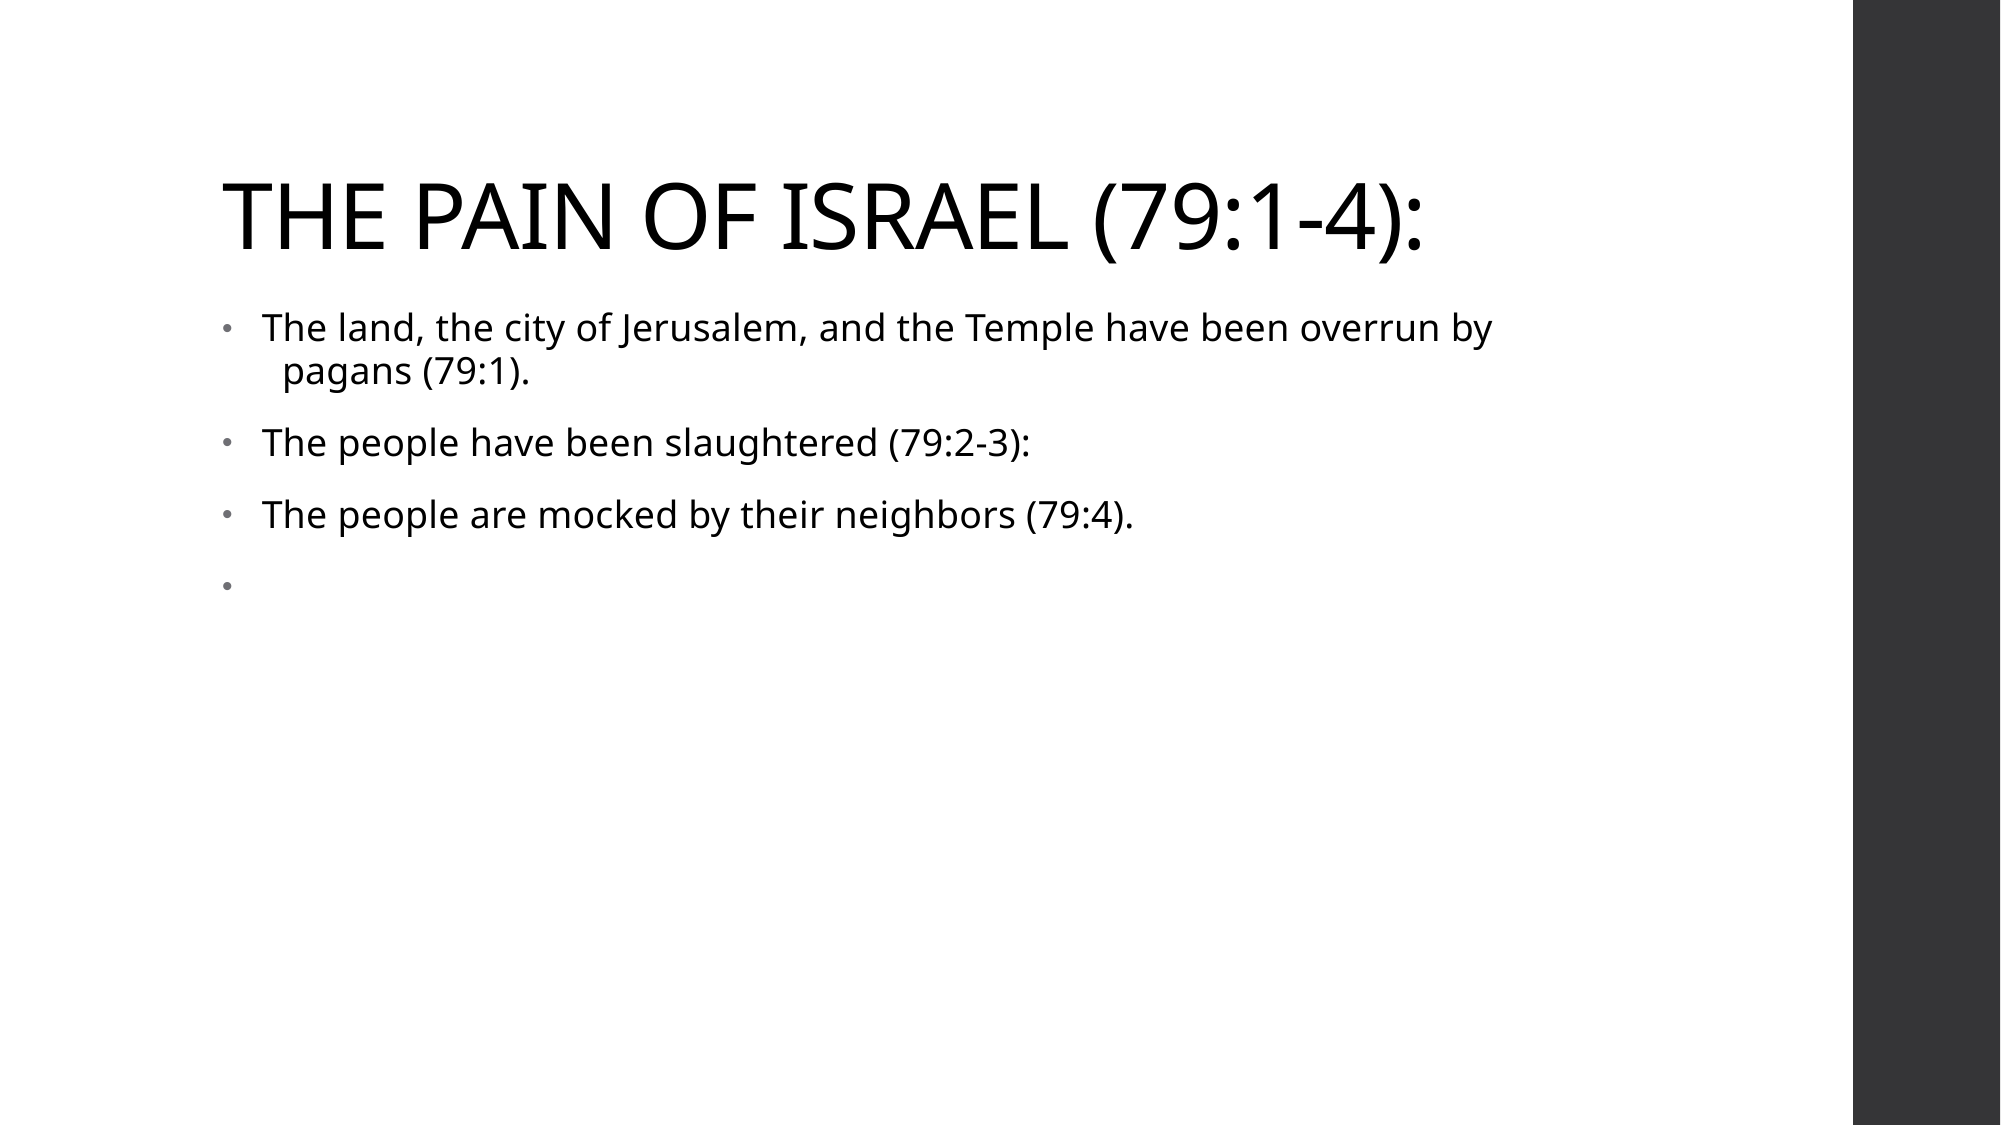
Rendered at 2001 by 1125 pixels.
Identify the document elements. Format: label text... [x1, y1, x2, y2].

title THE PAIN OF ISRAEL (79:1-4): [206, 60, 1797, 278]
list The land, the city of Jerusalem, and the Temple have been overrun by pagans (79:1). The people have been slaughtered (79:2-3): The people are mocked by their neighbors (79:4). [206, 299, 1617, 1014]
